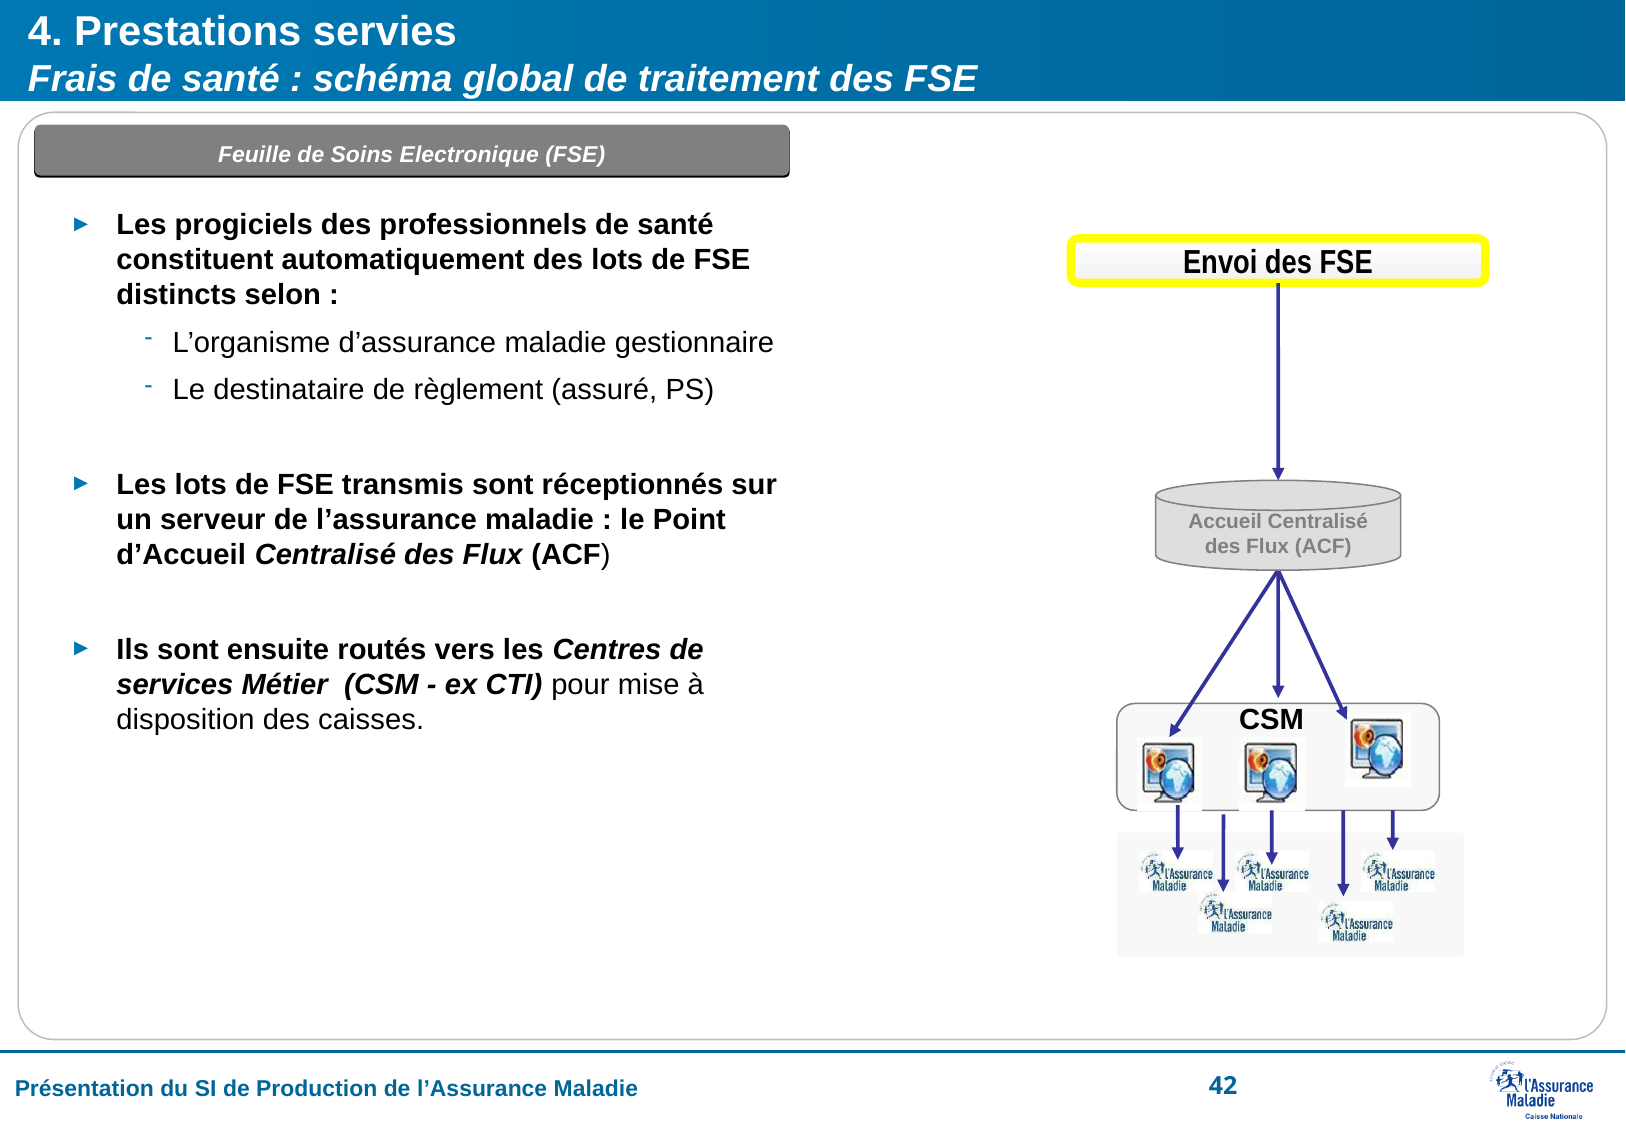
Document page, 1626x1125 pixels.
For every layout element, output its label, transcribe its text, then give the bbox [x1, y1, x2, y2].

text_box [1180, 832, 1222, 891]
text_box [1172, 703, 1239, 811]
picture [1137, 737, 1202, 811]
text_box [1305, 703, 1440, 811]
picture [1345, 713, 1411, 787]
text_box [1116, 703, 1188, 811]
text_box Feuille de Soins Electronique (FSE) [34, 124, 790, 176]
text_box Envoi des FSE [1070, 238, 1486, 283]
text_box [1225, 832, 1269, 891]
picture [1239, 744, 1305, 811]
text_box Accueil Centralisé des Flux (ACF) [1155, 480, 1401, 571]
picture [1319, 901, 1393, 942]
text_box CSM [1224, 693, 1319, 744]
text_box [1116, 832, 1465, 958]
picture [1361, 851, 1435, 892]
title 4. Prestations servies Frais de santé : schéma global de traitement des FSE [12, 3, 1595, 99]
picture [1139, 851, 1309, 933]
picture [1484, 1056, 1595, 1120]
text_box Les progiciels des professionnels de santé constituent automatiquement des lots de FSE distincts selon : L’organisme d’assurance maladie gestionnaire Le destinataire de règlement (assuré, PS) Les lots de FSE transmis sont réceptionnés sur un serveur de l’assurance maladie : le Point d’Accueil Centralisé des Flux (ACF) Ils sont ensuite routés vers les Centres de services Métier (CSM - ex CTI) pour mise à disposition des caisses. [54, 197, 810, 862]
